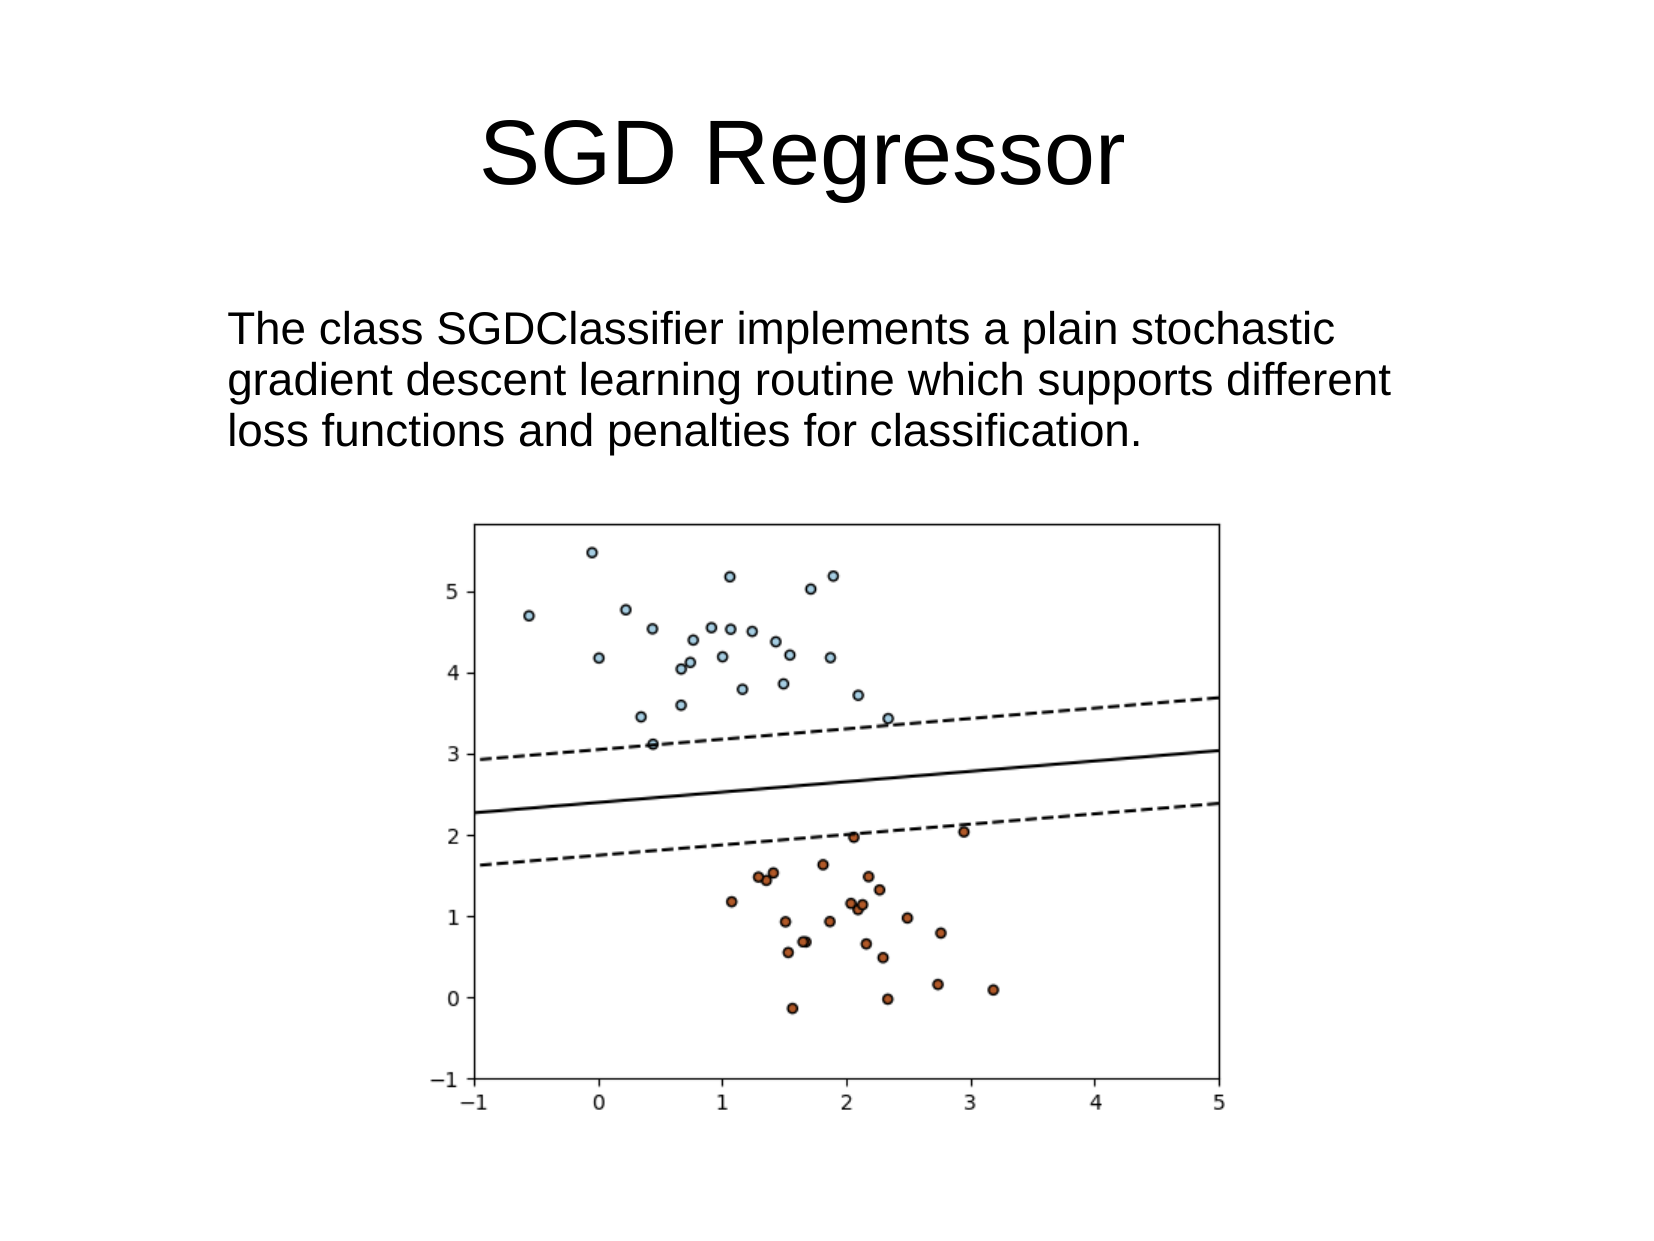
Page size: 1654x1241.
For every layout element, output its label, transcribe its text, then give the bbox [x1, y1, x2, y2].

title SGD Regressor [59, 49, 1548, 257]
text_box The class SGDClassifier implements a plain stochastic gradient descent learning routine which supports different loss functions and penalties for classification. [212, 295, 1418, 479]
picture [354, 479, 1315, 1158]
